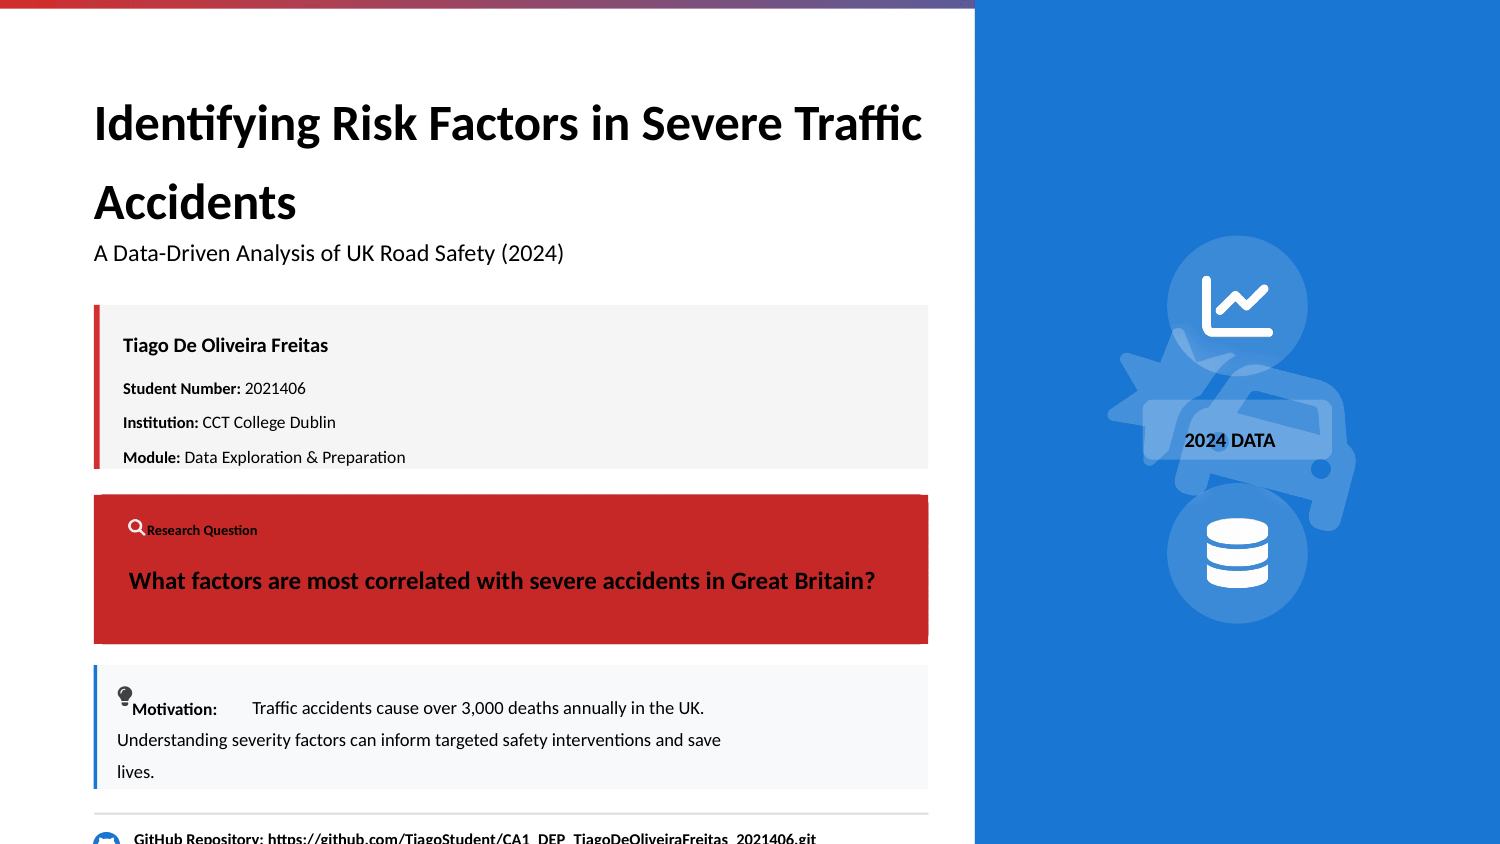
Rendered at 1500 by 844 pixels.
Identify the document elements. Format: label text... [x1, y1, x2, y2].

picture [1206, 518, 1269, 589]
text_box [93, 304, 929, 469]
text_box GitHub Repository: https://github.com/TiagoStudent/CA1_DEP_TiagoDeOliveiraFreitas_2021406.git [134, 821, 921, 844]
text_box Motivation: [132, 681, 252, 713]
text_box Identifying Risk Factors in Severe Traffic Accidents [93, 70, 929, 228]
text_box lives. [117, 745, 164, 783]
text_box Research Question [146, 515, 357, 539]
text_box Traffic accidents cause over 3,000 deaths annually in the UK. [252, 681, 820, 713]
text_box Understanding severity factors can inform targeted safety interventions and save [117, 713, 877, 751]
text_box What factors are most correlated with severe accidents in Great Britain? [128, 549, 893, 595]
text_box 2024 DATA [1142, 399, 1333, 469]
text_box Tiago De Oliveira Freitas [123, 321, 899, 357]
picture [0, 0, 974, 844]
text_box A Data-Driven Analysis of UK Road Safety (2024) [93, 228, 929, 267]
text_box Student Number: 2021406 Institution: CCT College Dublin Module: Data Exploration & Preparation [123, 362, 899, 468]
picture [1202, 270, 1273, 341]
picture [1105, 324, 1370, 536]
text_box [974, 0, 1500, 844]
text_box [93, 665, 929, 789]
text_box [93, 494, 929, 644]
